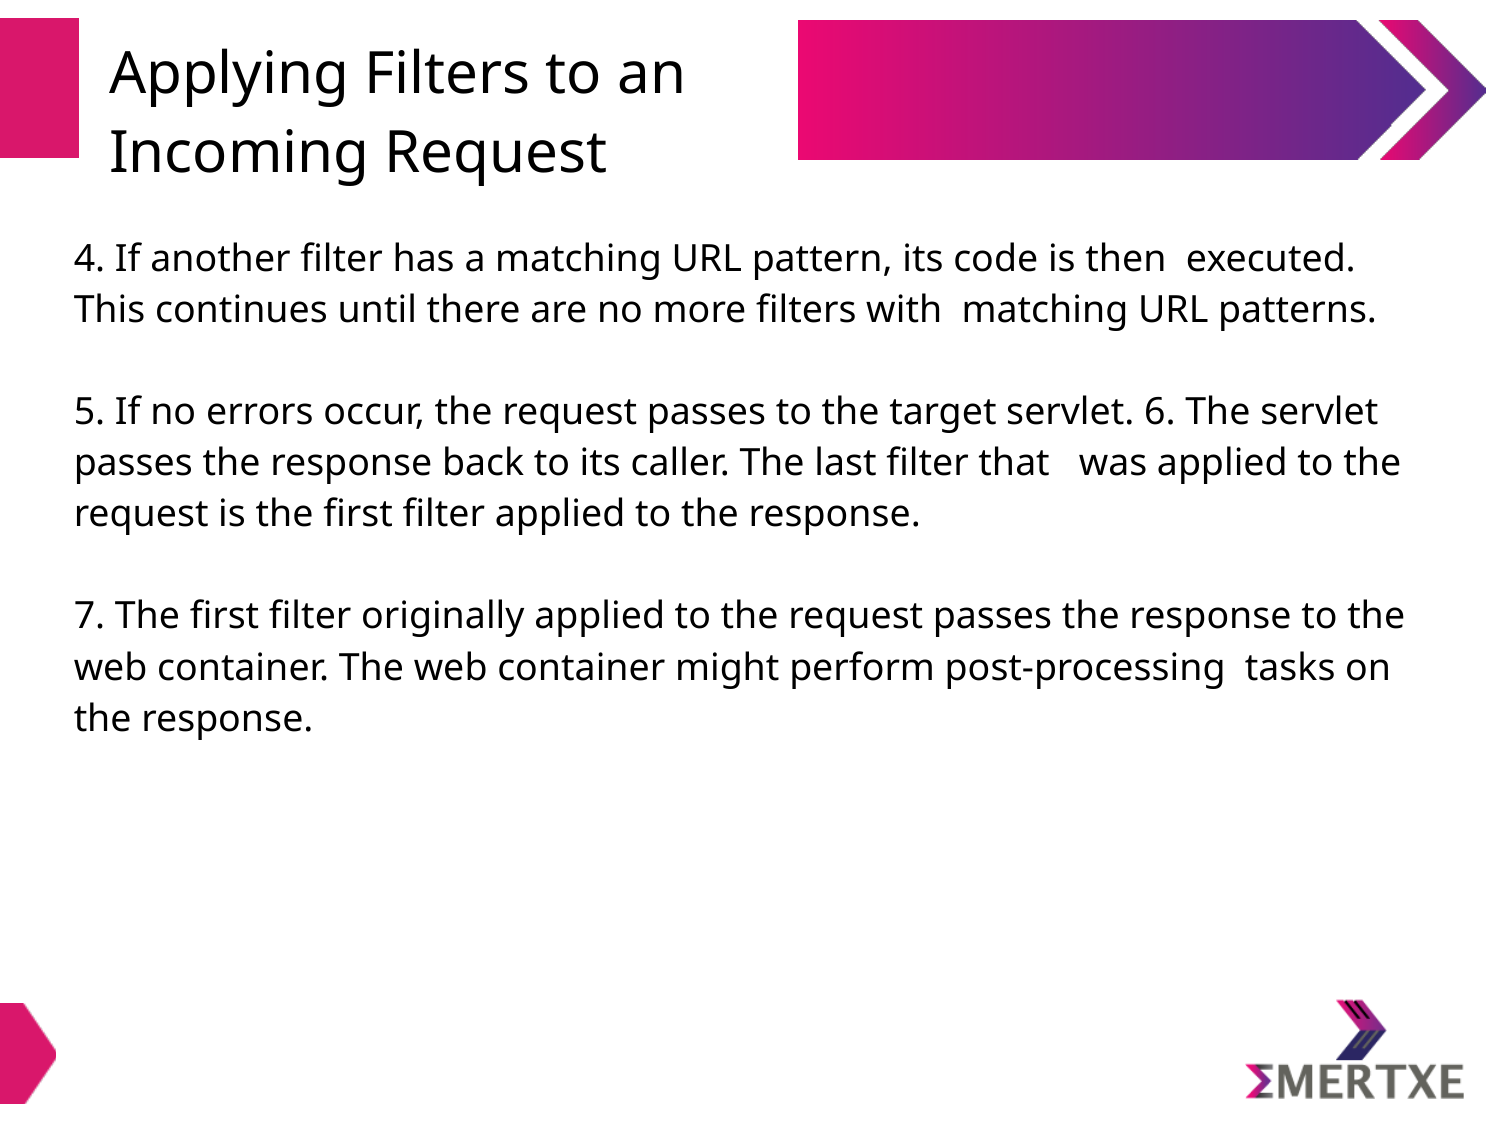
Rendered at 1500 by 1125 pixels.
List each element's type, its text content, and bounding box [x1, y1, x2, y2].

text_box 4. If another filter has a matching URL pattern, its code is then executed. This continues until there are no more filters with matching URL patterns. 5. If no errors occur, the request passes to the target servlet. 6. The servlet passes the response back to its caller. The last filter that was applied to the request is the first filter applied to the response. 7. The first filter originally applied to the request passes the response to the web container. The web container might perform post-processing tasks on the response. [59, 224, 1430, 724]
picture [1245, 996, 1465, 1099]
picture [798, 20, 1486, 160]
text_box Applying Filters to an Incoming Request [94, 23, 768, 175]
